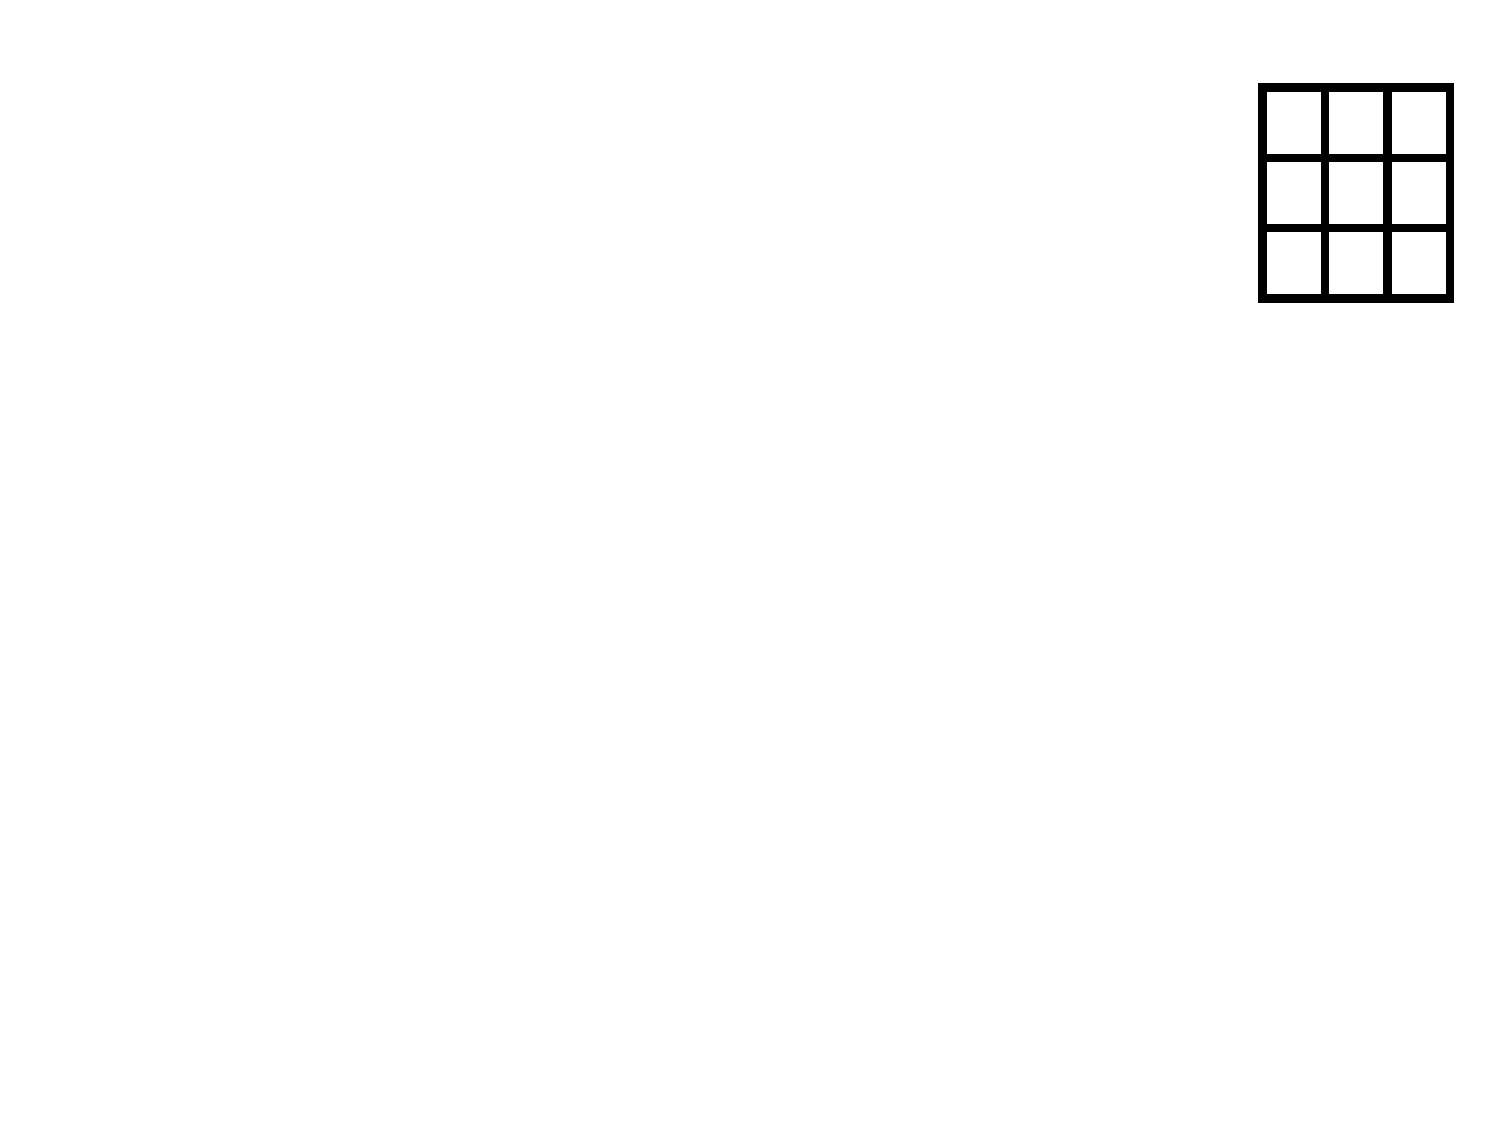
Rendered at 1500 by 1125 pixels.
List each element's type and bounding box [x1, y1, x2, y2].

table_cell [1392, 232, 1446, 294]
table_cell [1267, 232, 1321, 294]
table_header [1329, 92, 1383, 154]
table_cell [1267, 162, 1321, 224]
table_cell [1329, 232, 1383, 294]
table_cell [1392, 162, 1446, 224]
table_header [1267, 92, 1321, 154]
table_header [1392, 92, 1446, 154]
table_cell [1329, 162, 1383, 224]
